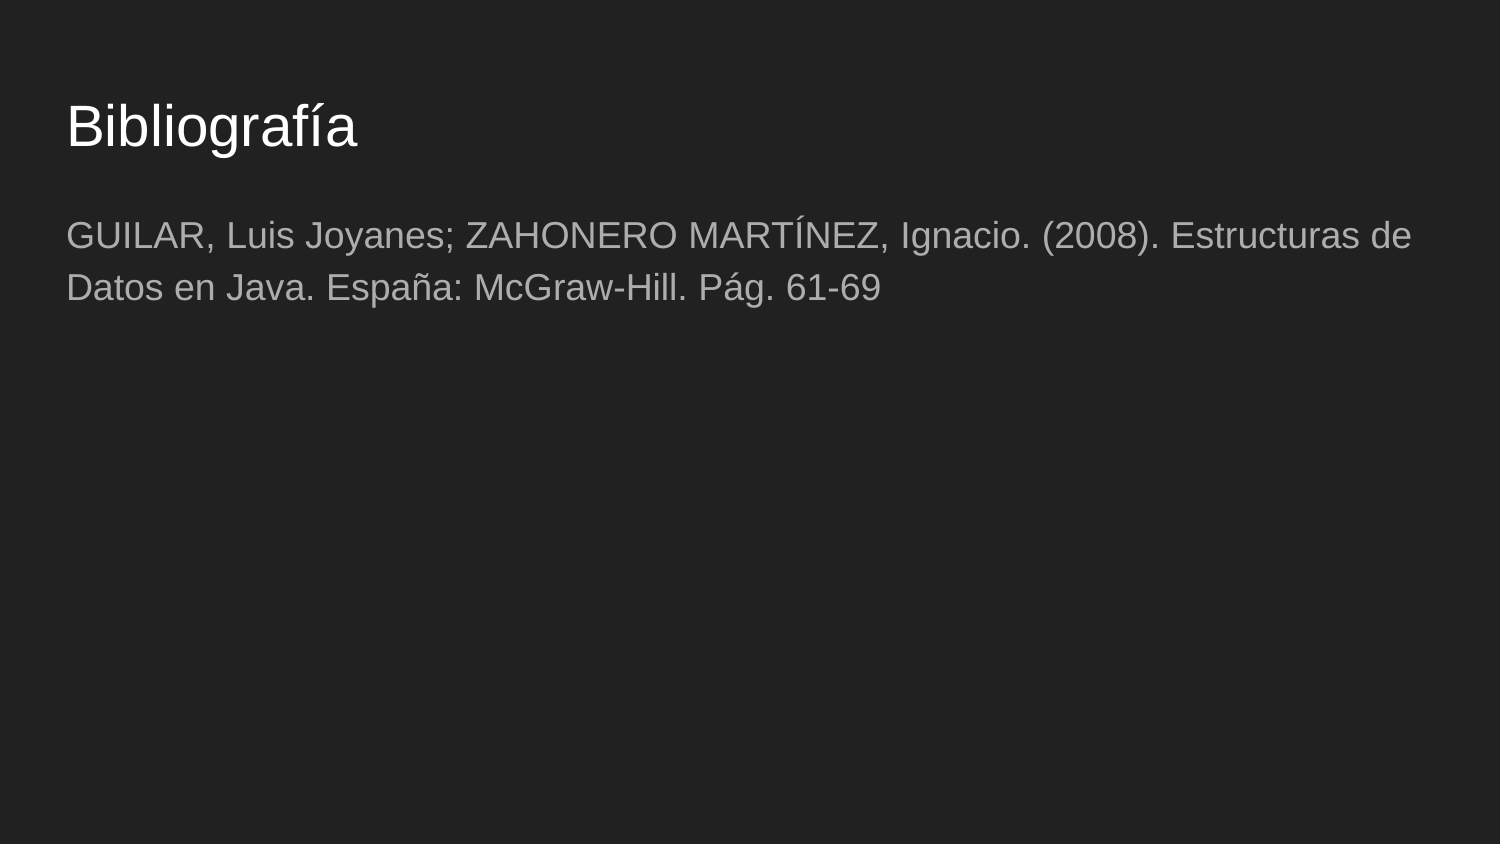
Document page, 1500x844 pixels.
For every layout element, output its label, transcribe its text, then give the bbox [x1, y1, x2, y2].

title Bibliografía [51, 72, 1449, 167]
list GUILAR, Luis Joyanes; ZAHONERO MARTÍNEZ, Ignacio. (2008). Estructuras de Datos en Java. España: McGraw-Hill. Pág. 61-69 [51, 189, 1449, 750]
